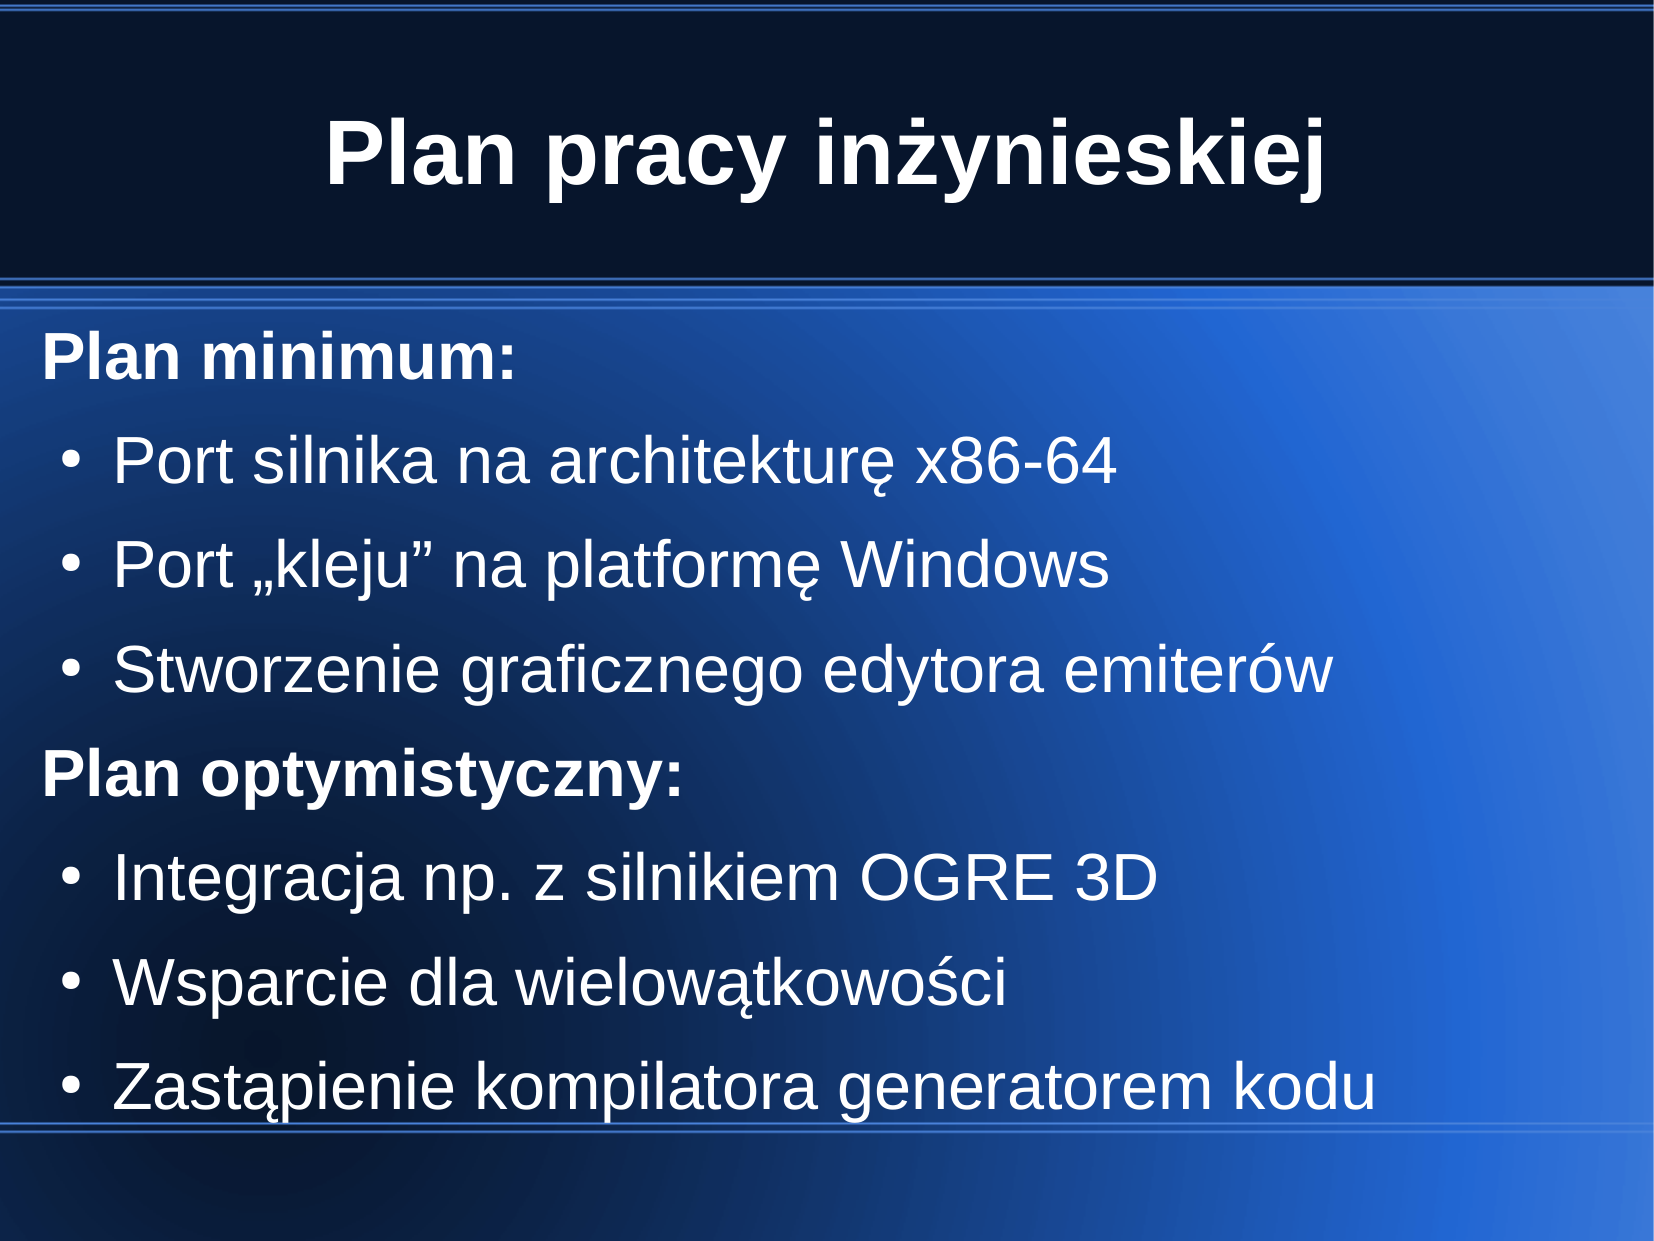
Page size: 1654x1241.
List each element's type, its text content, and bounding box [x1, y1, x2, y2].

title Plan pracy inżynieskiej [82, 49, 1571, 257]
picture [0, 0, 1654, 1241]
list Plan minimum: Port silnika na architekturę x86-64 Port „kleju” na platformę Windows Stworzenie graficznego edytora emiterów Plan optymistyczny: Integracja np. z silnikiem OGRE 3D Wsparcie dla wielowątkowości Zastąpienie kompilatora generatorem kodu [41, 318, 1613, 1164]
